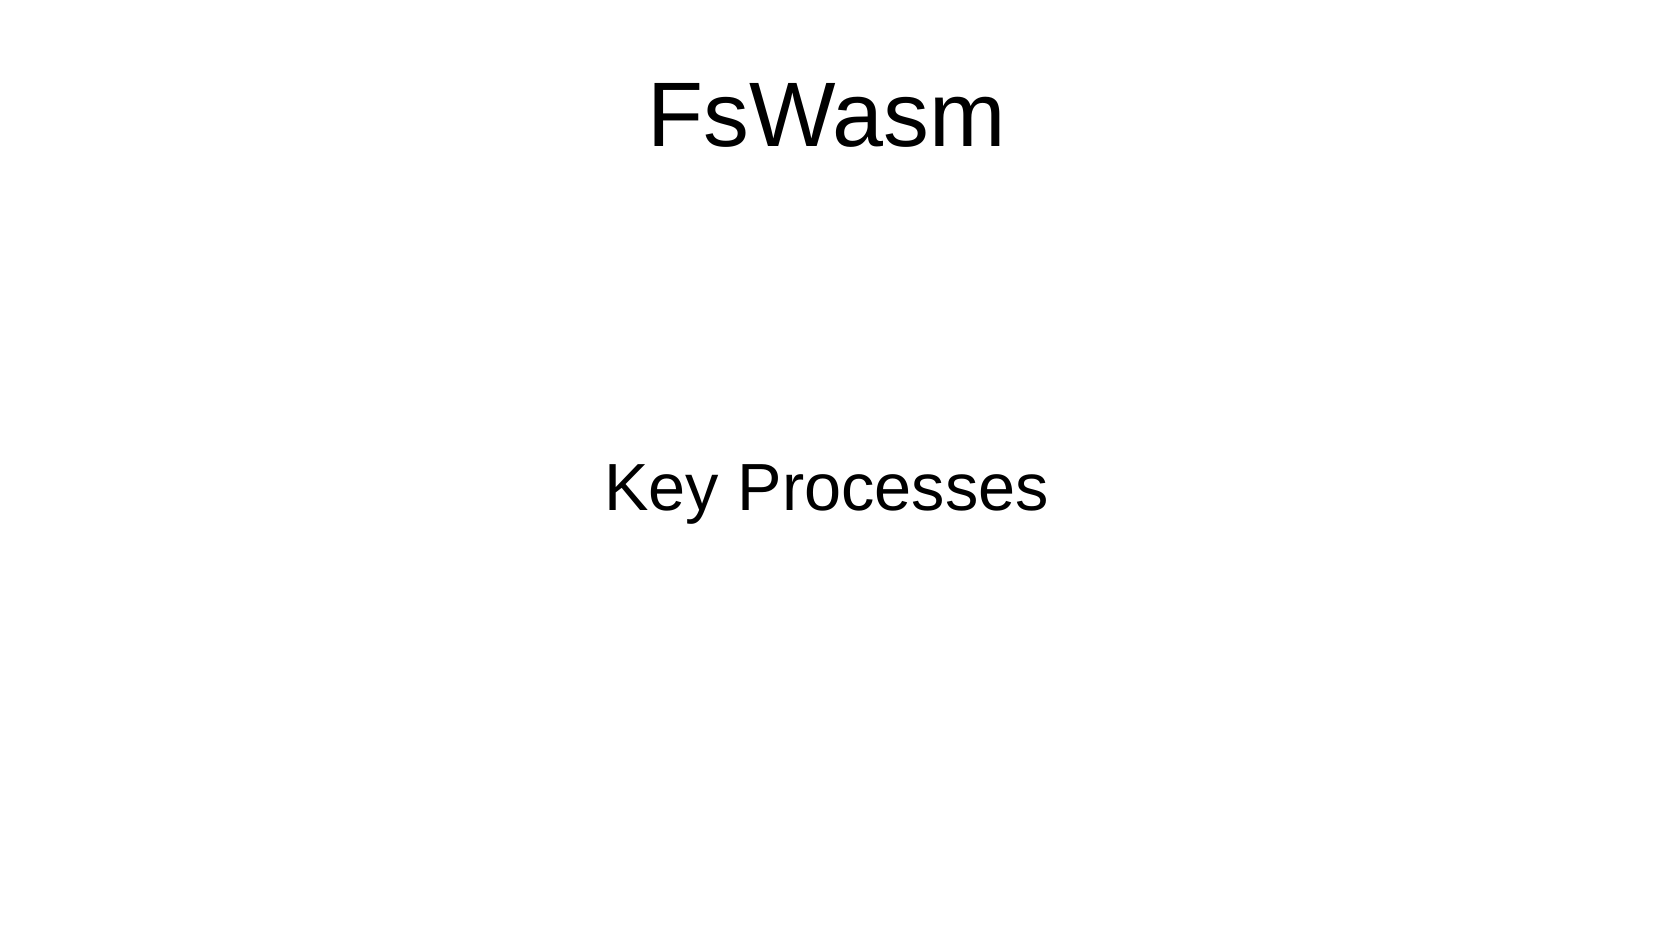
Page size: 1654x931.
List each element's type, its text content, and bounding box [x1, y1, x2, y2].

subtitle Key Processes [82, 217, 1571, 758]
title FsWasm [82, 37, 1571, 193]
